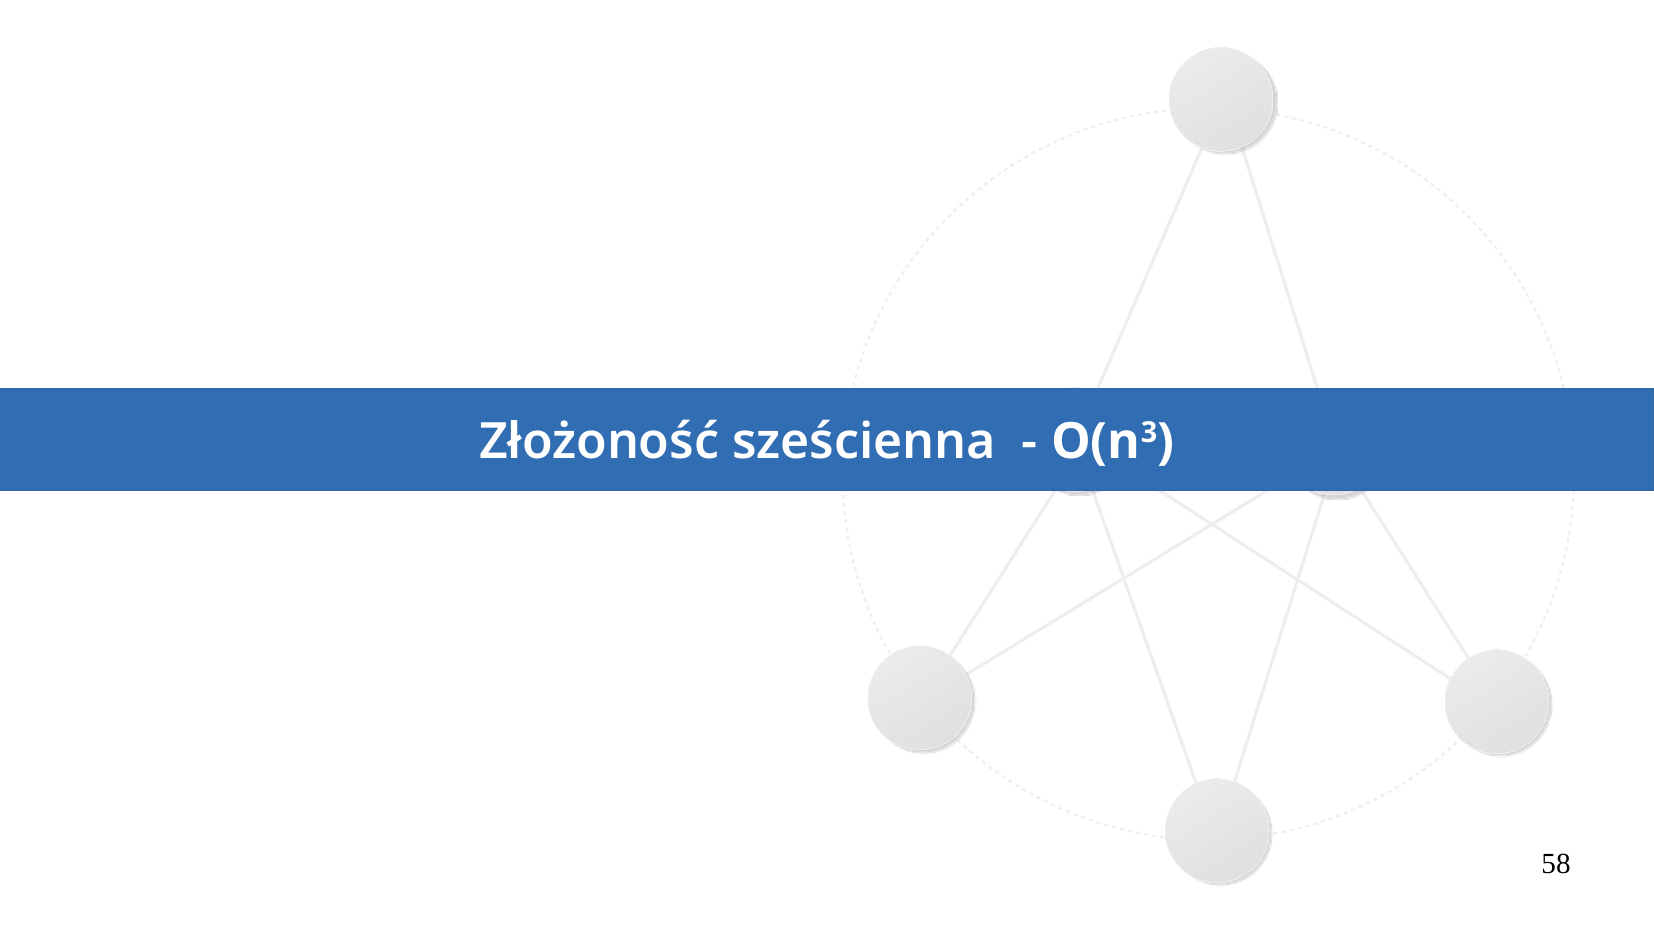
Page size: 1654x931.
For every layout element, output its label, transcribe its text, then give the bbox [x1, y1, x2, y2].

text_box [1169, 47, 1273, 152]
text_box [1165, 778, 1270, 883]
text_box Złożoność sześcienna - O(n3) [0, 388, 1654, 491]
text_box [867, 645, 972, 750]
text_box [1313, 491, 1353, 495]
text_box [1445, 649, 1549, 754]
